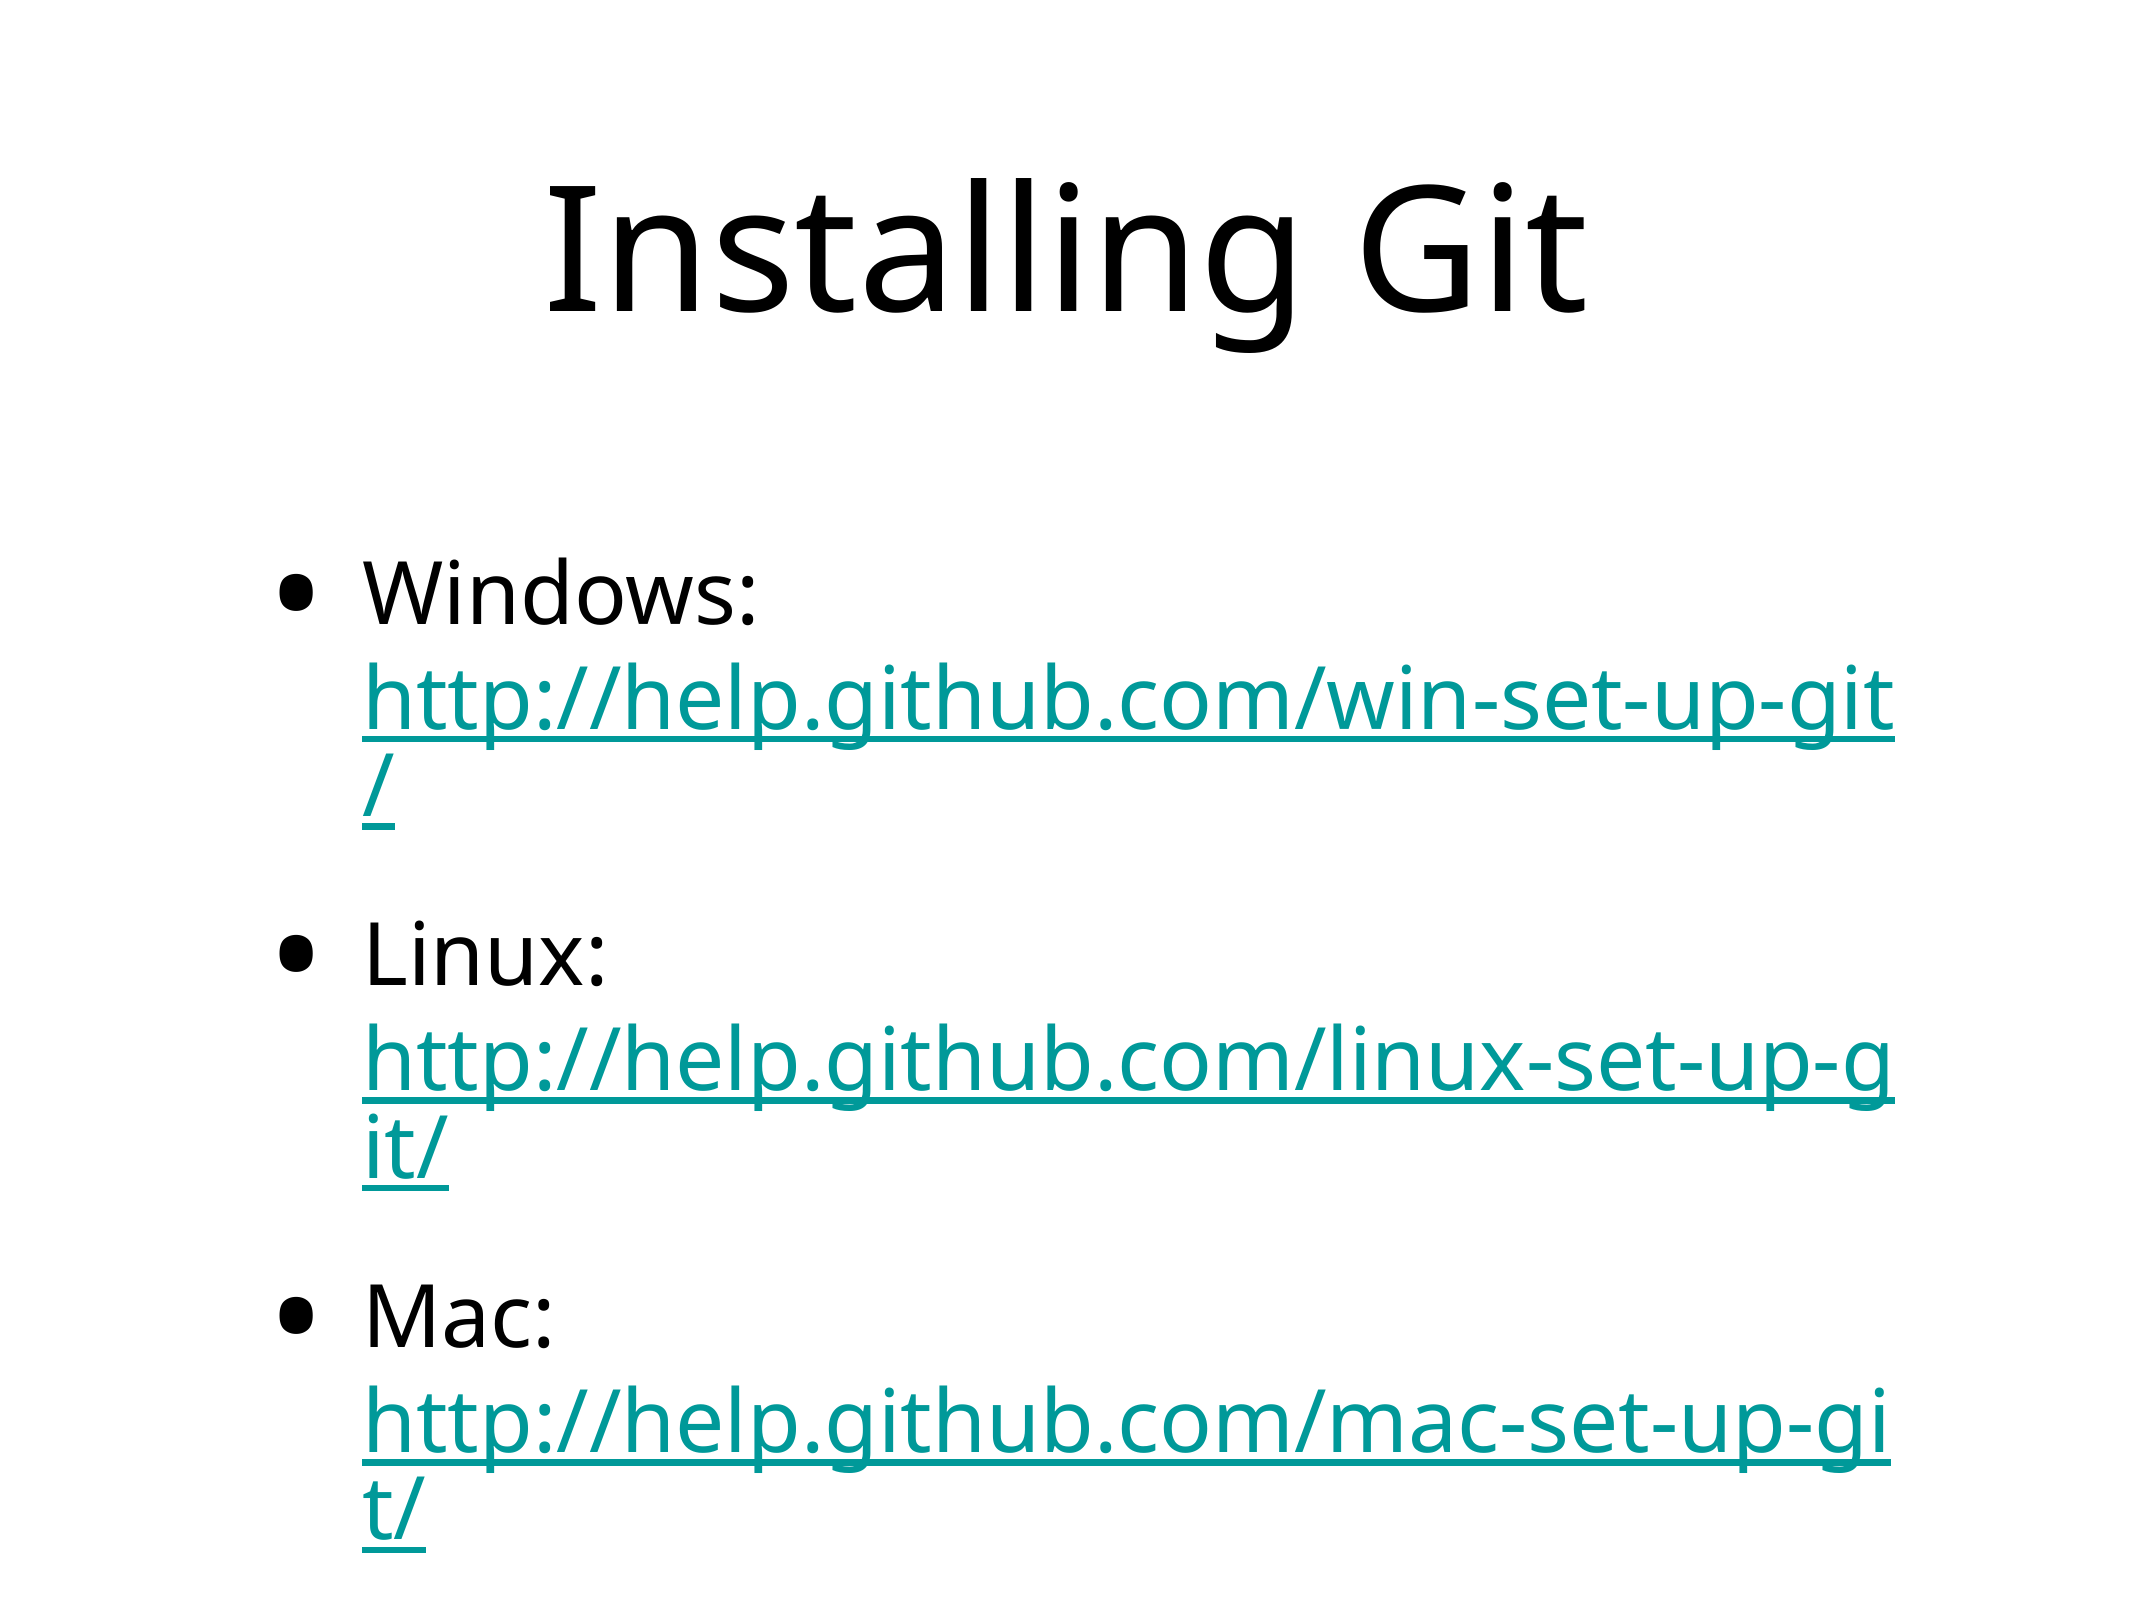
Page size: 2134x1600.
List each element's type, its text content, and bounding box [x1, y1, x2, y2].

list Windows: http://help.github.com/win-set-up-git/ Linux: http://help.github.com/linux-set-up-git/ Mac: http://help.github.com/mac-set-up-git/ [208, 454, 1925, 1392]
title Installing Git [208, 41, 1925, 442]
